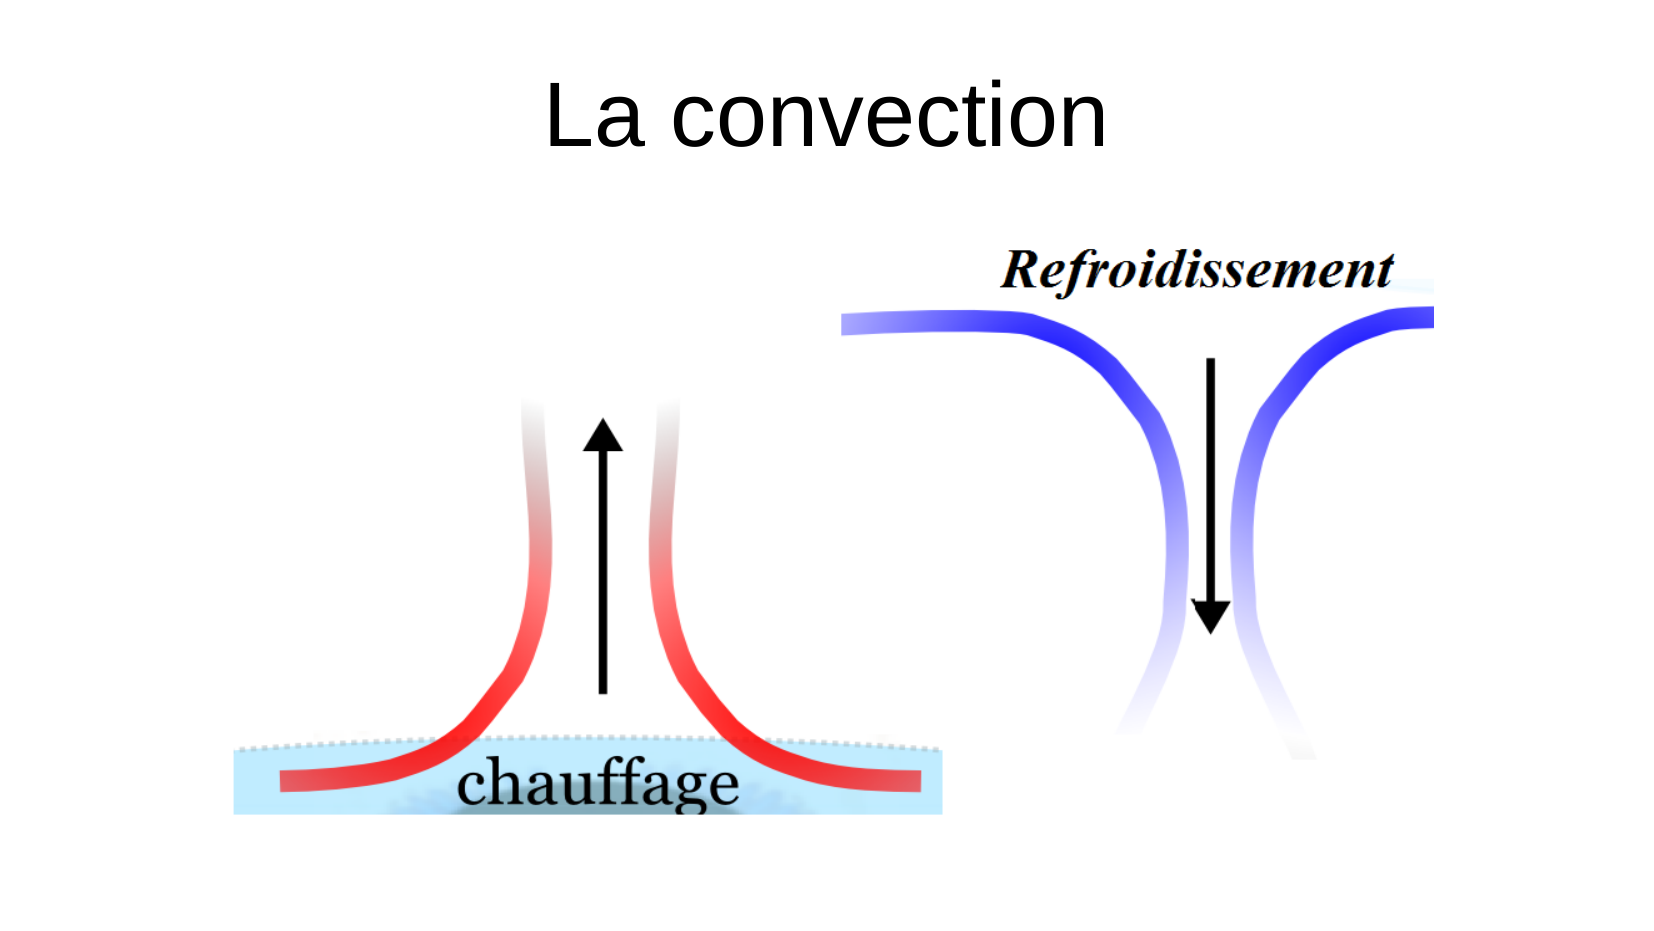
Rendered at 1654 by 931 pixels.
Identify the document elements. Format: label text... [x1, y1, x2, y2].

picture [230, 200, 1434, 896]
title La convection [82, 37, 1571, 193]
